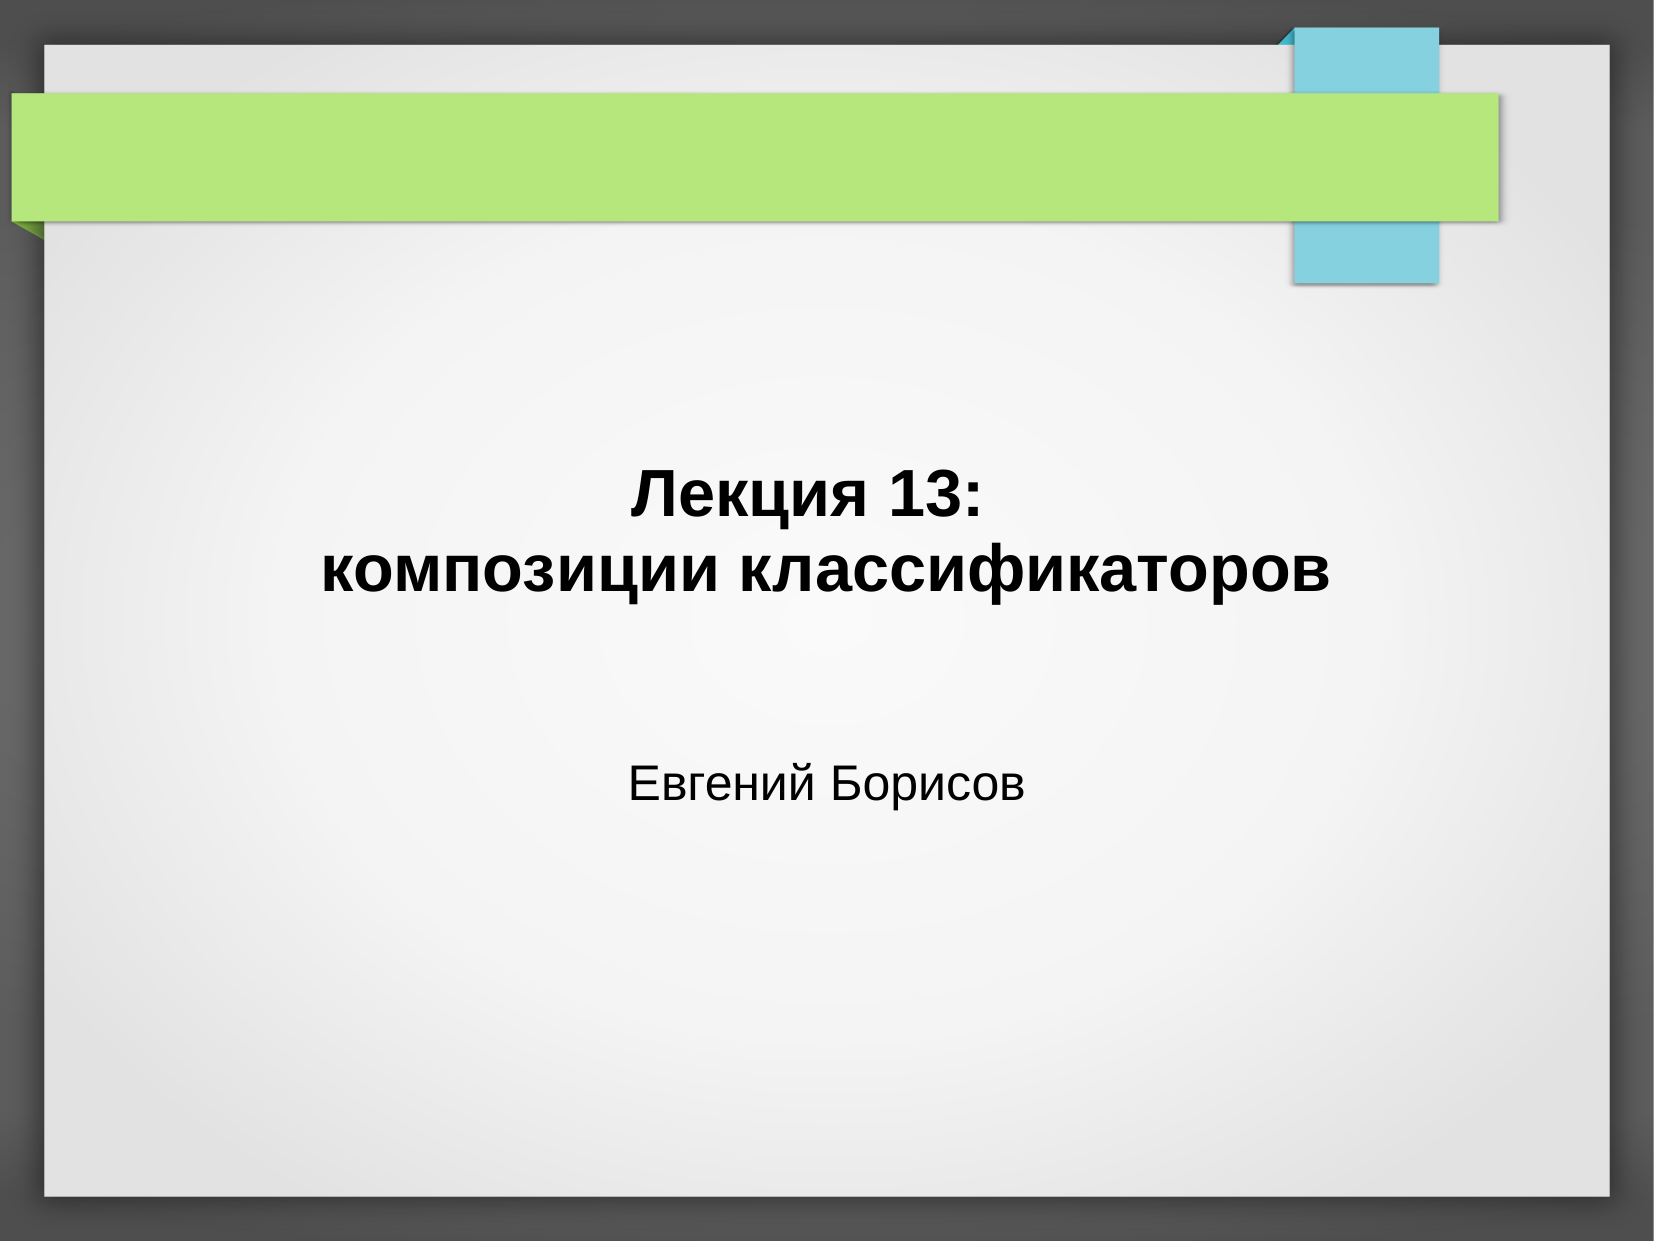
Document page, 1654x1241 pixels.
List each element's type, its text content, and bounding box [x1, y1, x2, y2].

subtitle Лекция 13: композиции классификаторов Евгений Борисов [82, 290, 1571, 1010]
picture [0, 0, 1654, 1241]
